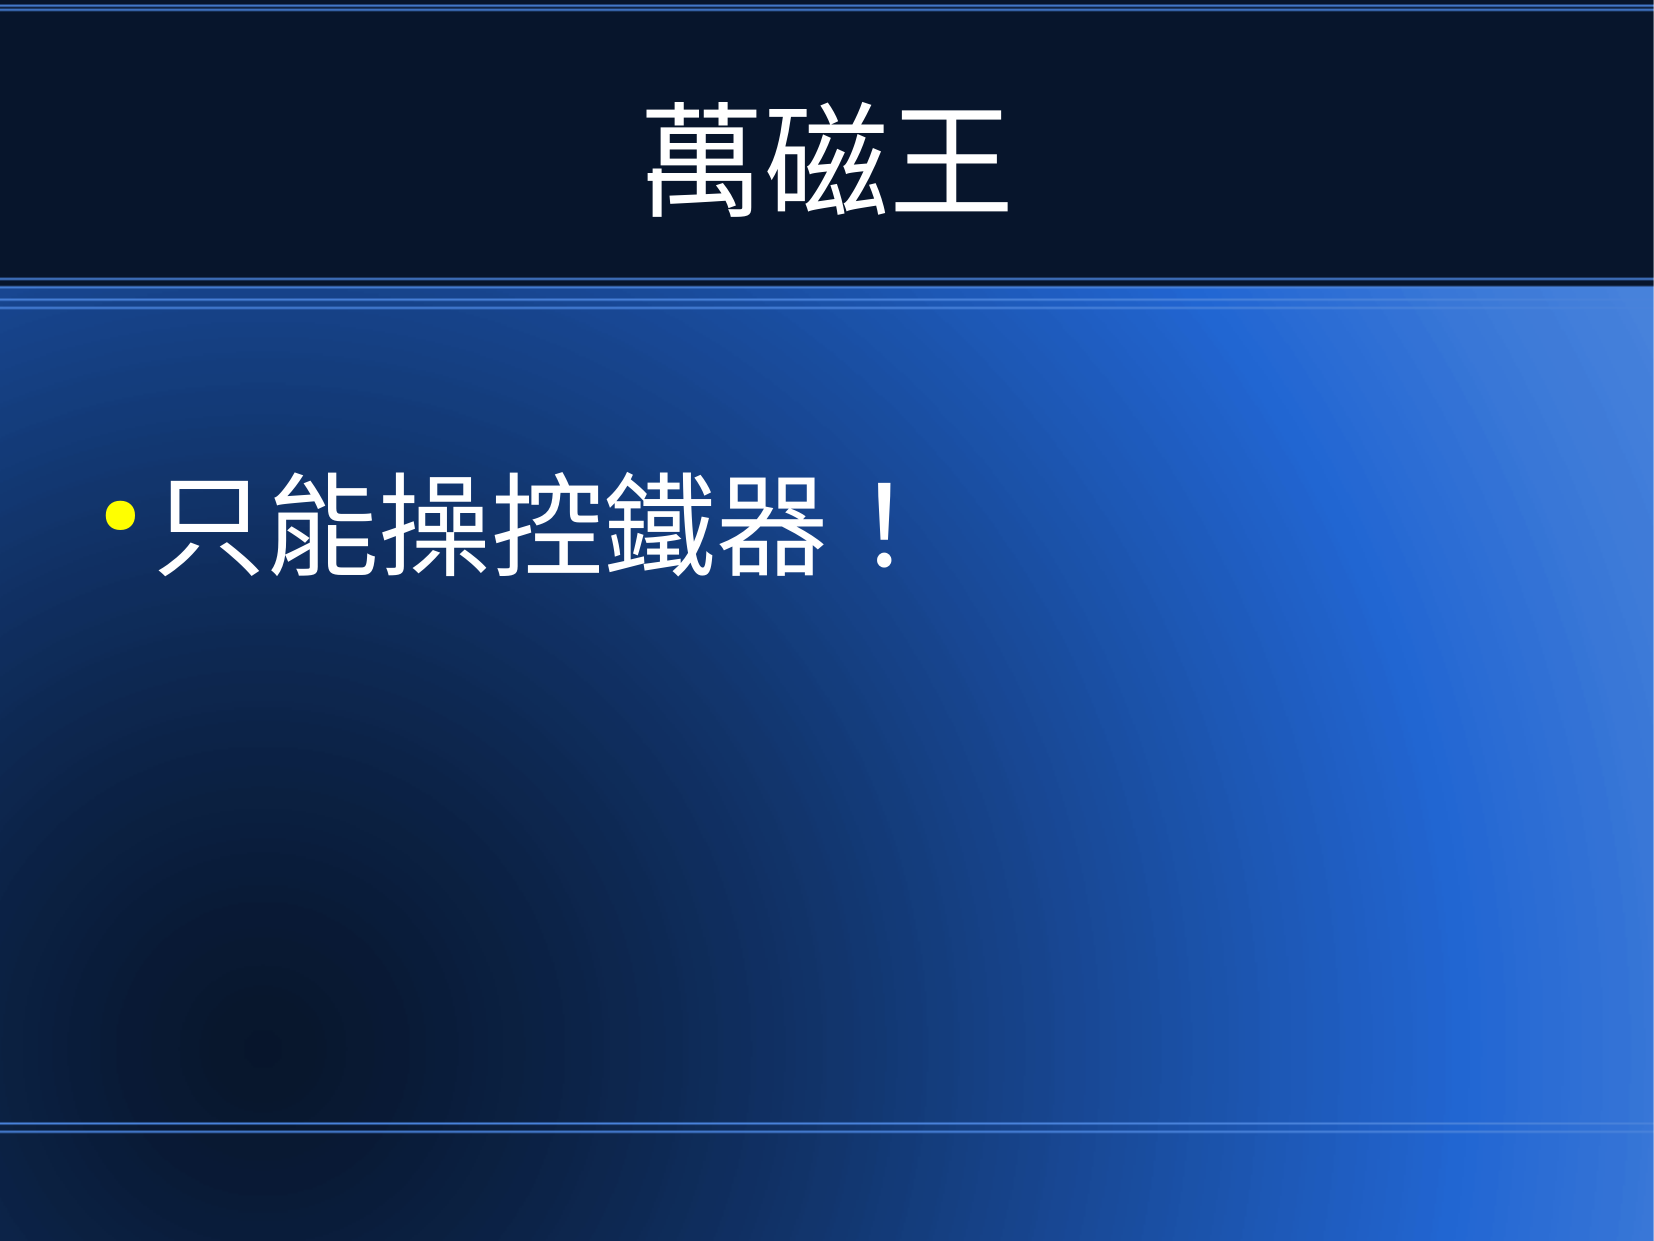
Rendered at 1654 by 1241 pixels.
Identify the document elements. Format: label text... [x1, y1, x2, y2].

title 萬磁王 [82, 49, 1571, 257]
picture [0, 0, 1654, 1241]
list 只能操控鐵器！ [82, 355, 1571, 1241]
